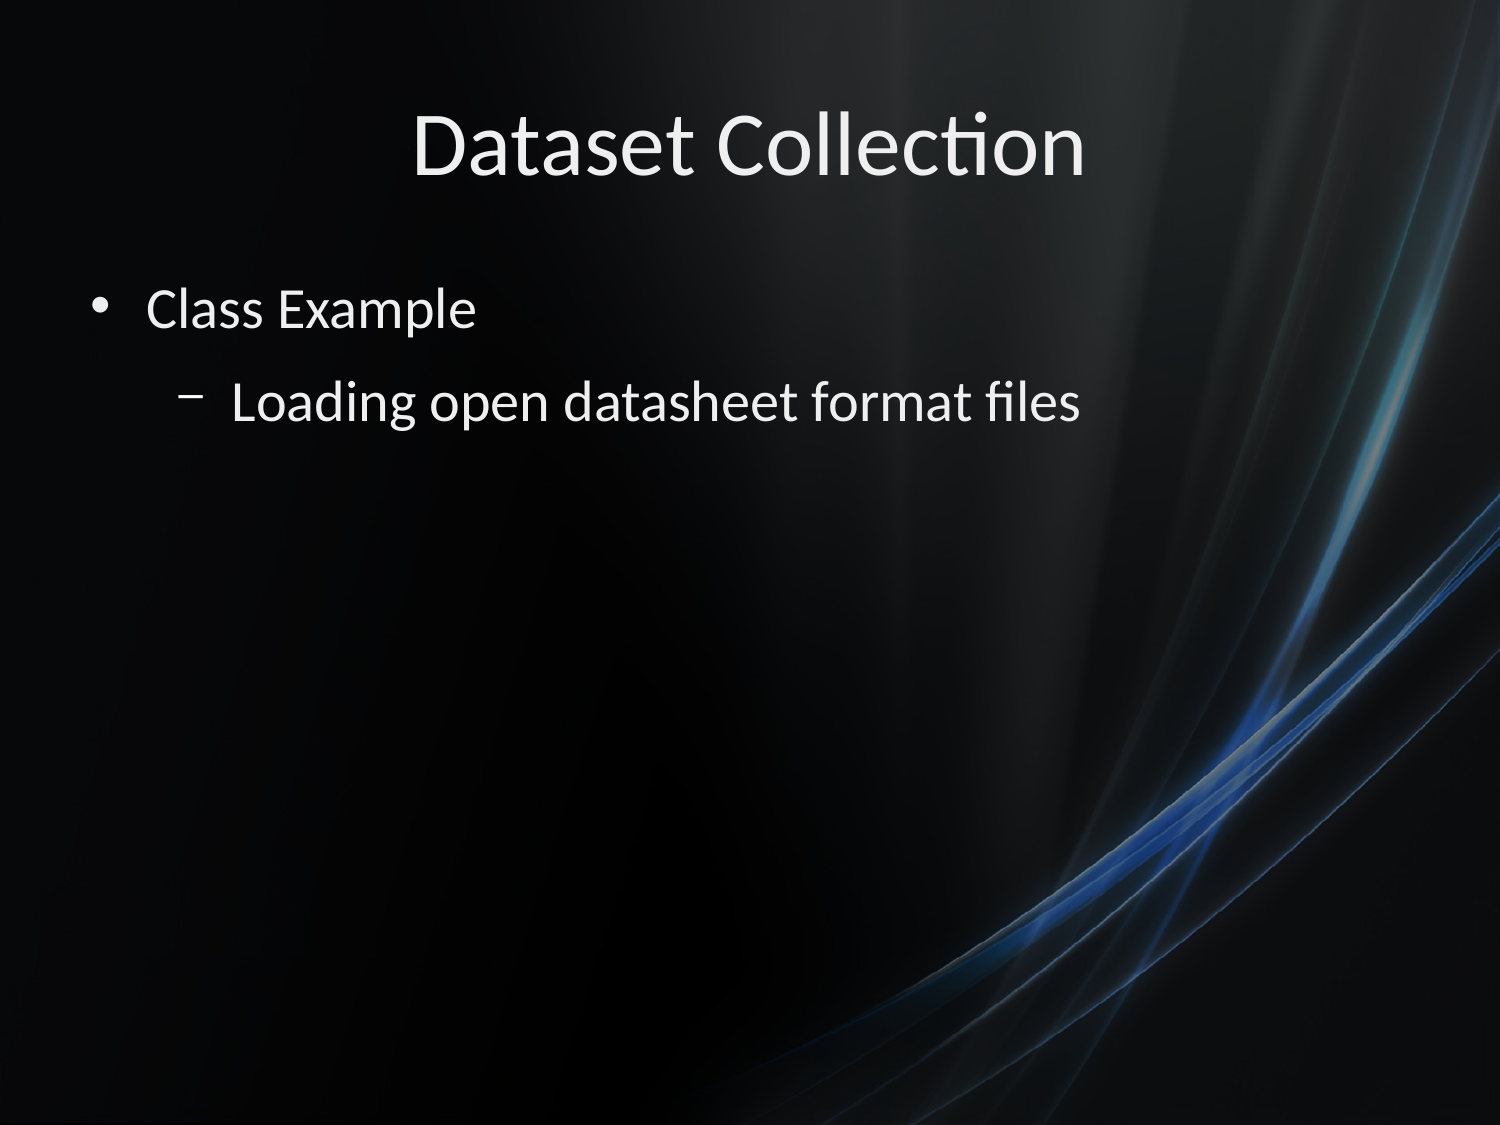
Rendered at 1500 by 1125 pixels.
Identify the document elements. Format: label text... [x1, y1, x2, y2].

list Class Example Loading open datasheet format files [75, 262, 1425, 1005]
title Dataset Collection [75, 45, 1425, 233]
picture [0, 0, 1500, 1125]
